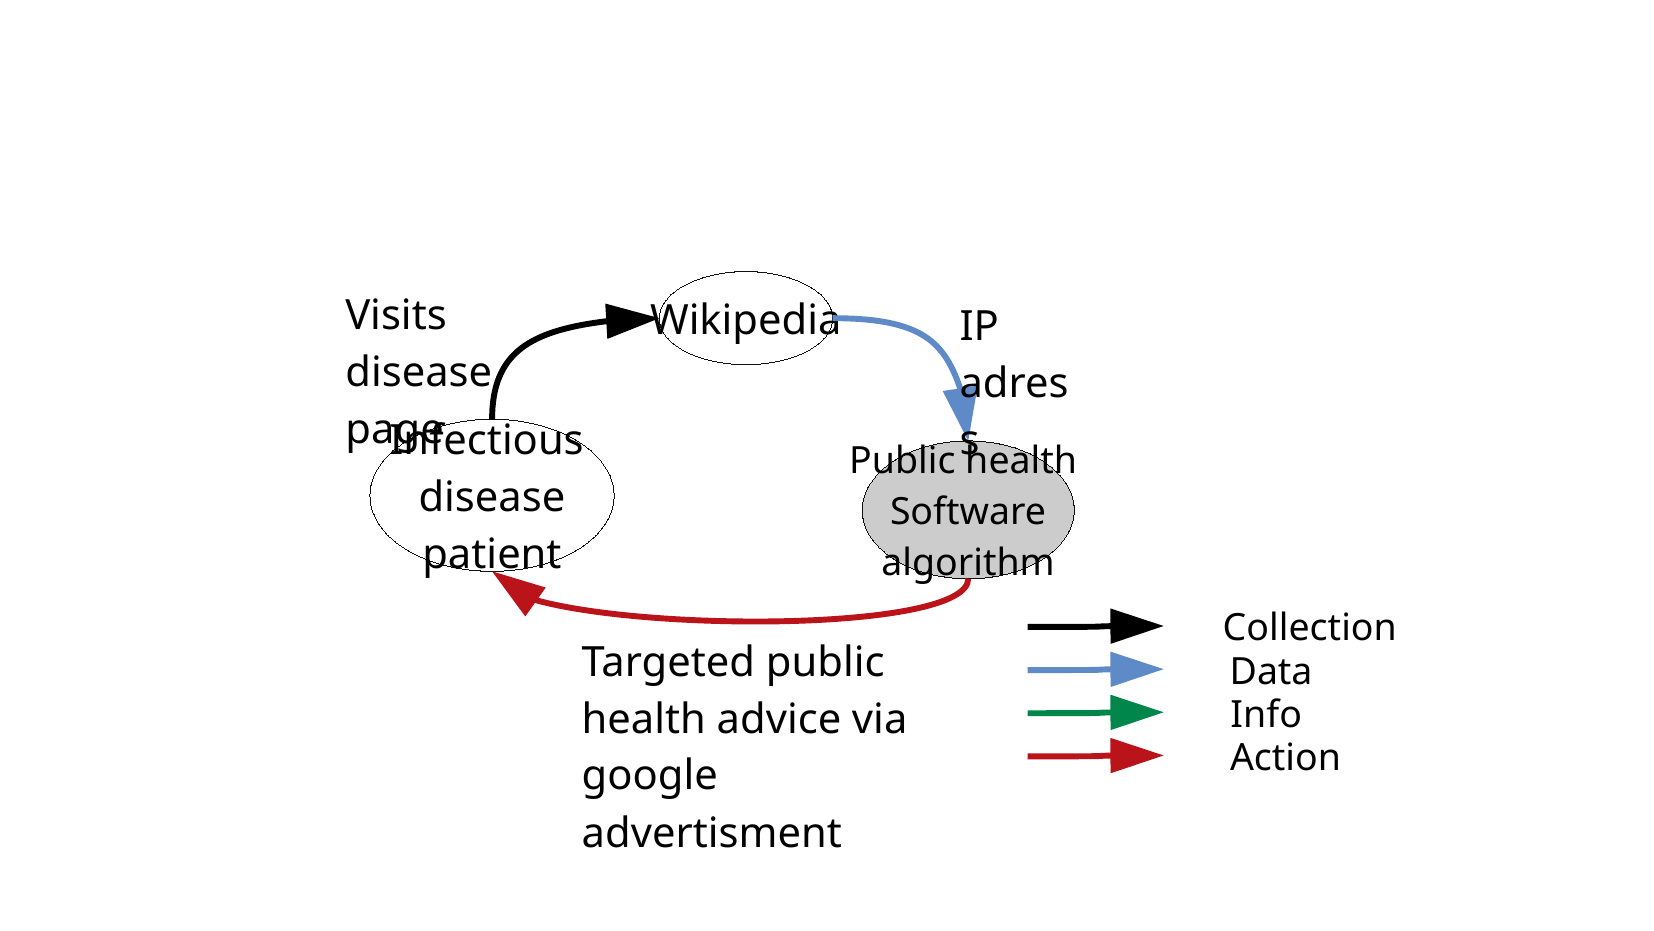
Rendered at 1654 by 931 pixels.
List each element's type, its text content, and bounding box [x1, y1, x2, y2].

text_box Infectious disease patient [369, 419, 615, 572]
text_box Visits disease page [330, 277, 556, 389]
text_box Public health Software algorithm [862, 440, 1075, 579]
text_box Wikipedia [659, 271, 832, 365]
text_box Targeted public health advice via google advertisment [566, 623, 934, 784]
text_box IP adress [944, 288, 1099, 352]
